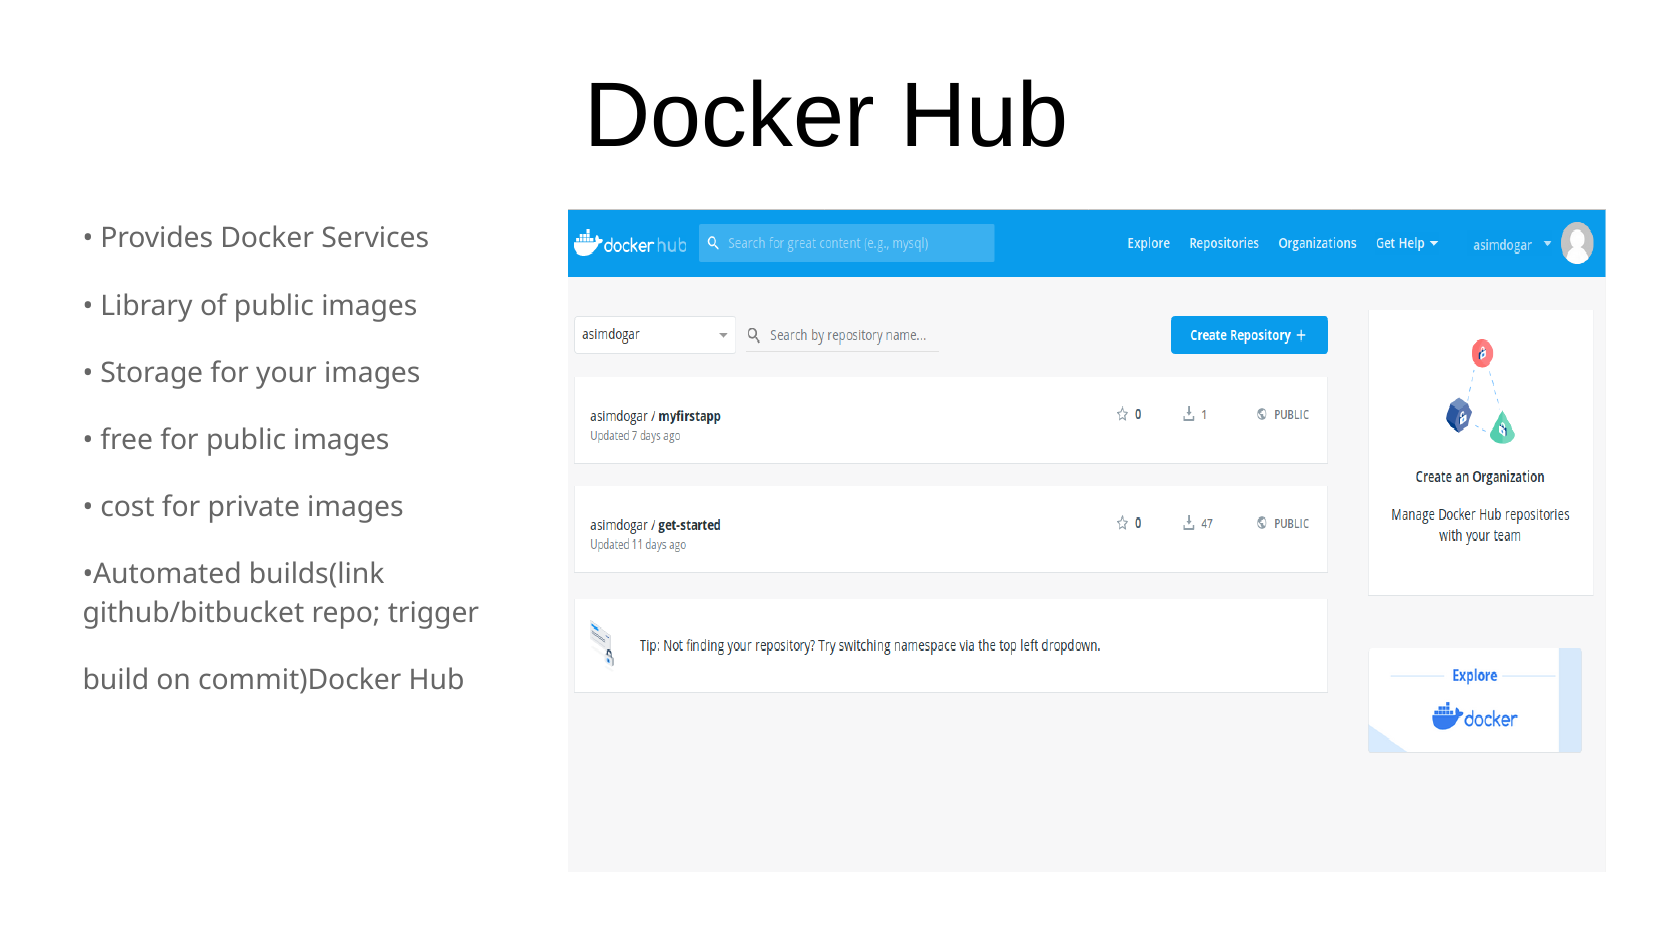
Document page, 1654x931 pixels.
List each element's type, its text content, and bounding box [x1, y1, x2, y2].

list • Provides Docker Services • Library of public images • Storage for your images • free for public images • cost for private images •Automated builds(link github/bitbucket repo; trigger build on commit)Docker Hub [82, 217, 511, 706]
title Docker Hub [82, 63, 1571, 167]
picture [568, 209, 1606, 872]
